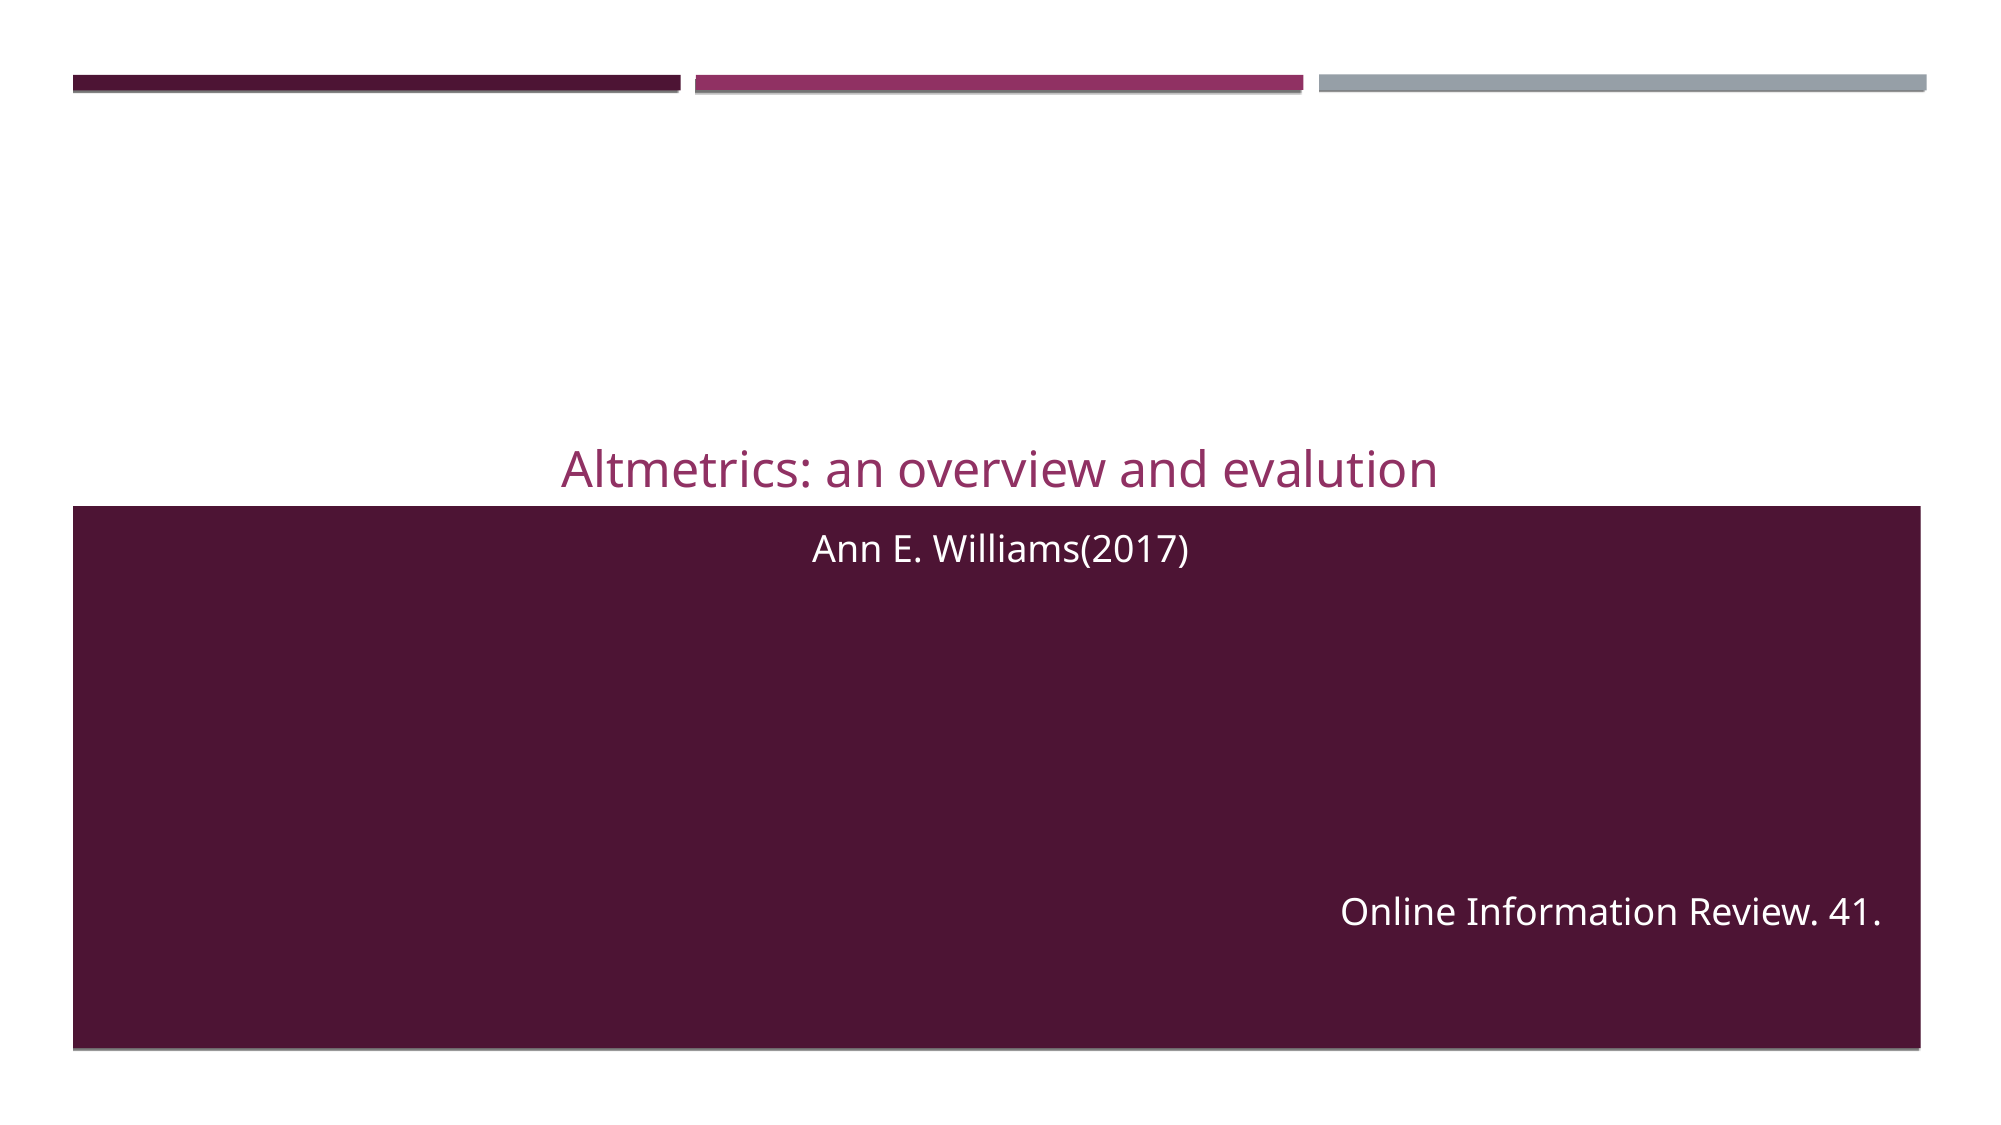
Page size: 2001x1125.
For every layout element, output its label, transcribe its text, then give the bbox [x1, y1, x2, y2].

text_box Online Information Review. 41. [914, 880, 1898, 941]
text_box Ann E. Williams(2017) [509, 517, 1493, 578]
text_box Altmetrics: an overview and evalution [165, 429, 1836, 506]
